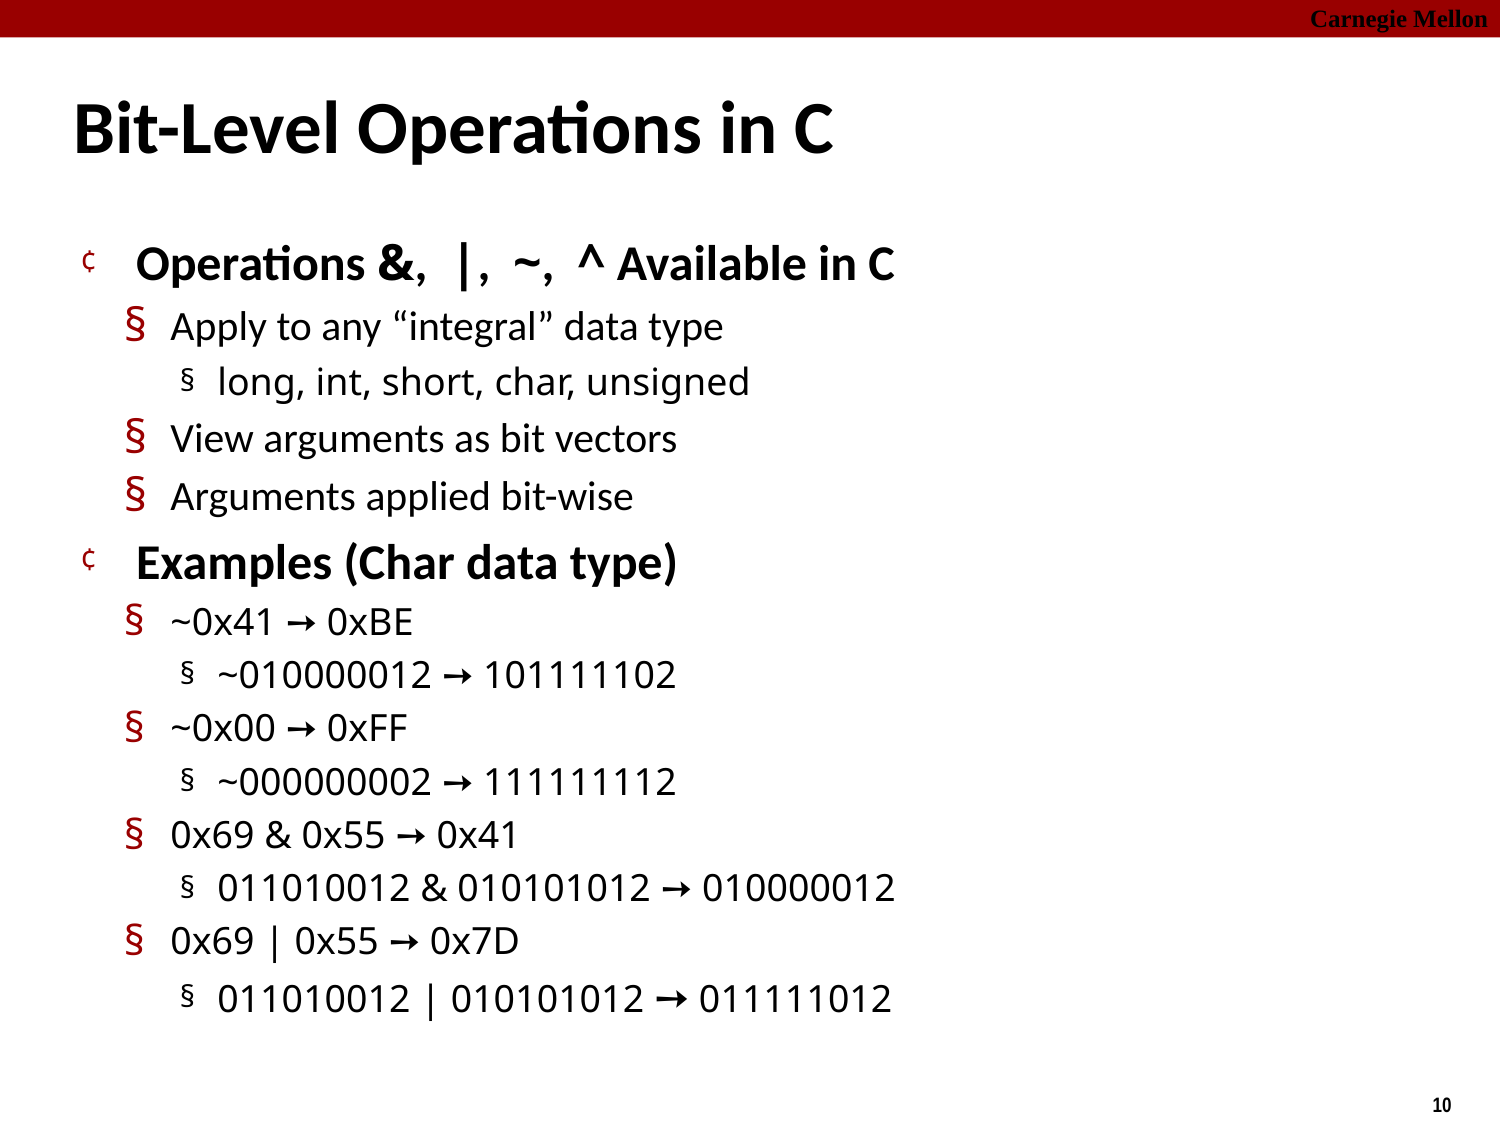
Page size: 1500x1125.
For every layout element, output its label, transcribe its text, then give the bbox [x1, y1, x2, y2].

list Operations &, |, ~, ^ Available in C Apply to any “integral” data type long, int, short, char, unsigned View arguments as bit vectors Arguments applied bit-wise Examples (Char data type) ~0x41 ➙ 0xBE ~010000012 ➙ 101111102 ~0x00 ➙ 0xFF ~000000002 ➙ 111111112 0x69 & 0x55 ➙ 0x41 011010012 & 010101012 ➙ 010000012 0x69 | 0x55 ➙ 0x7D 011010012 | 010101012 ➙ 011111012 [65, 223, 1361, 1040]
title Bit-Level Operations in C [58, 71, 1304, 197]
